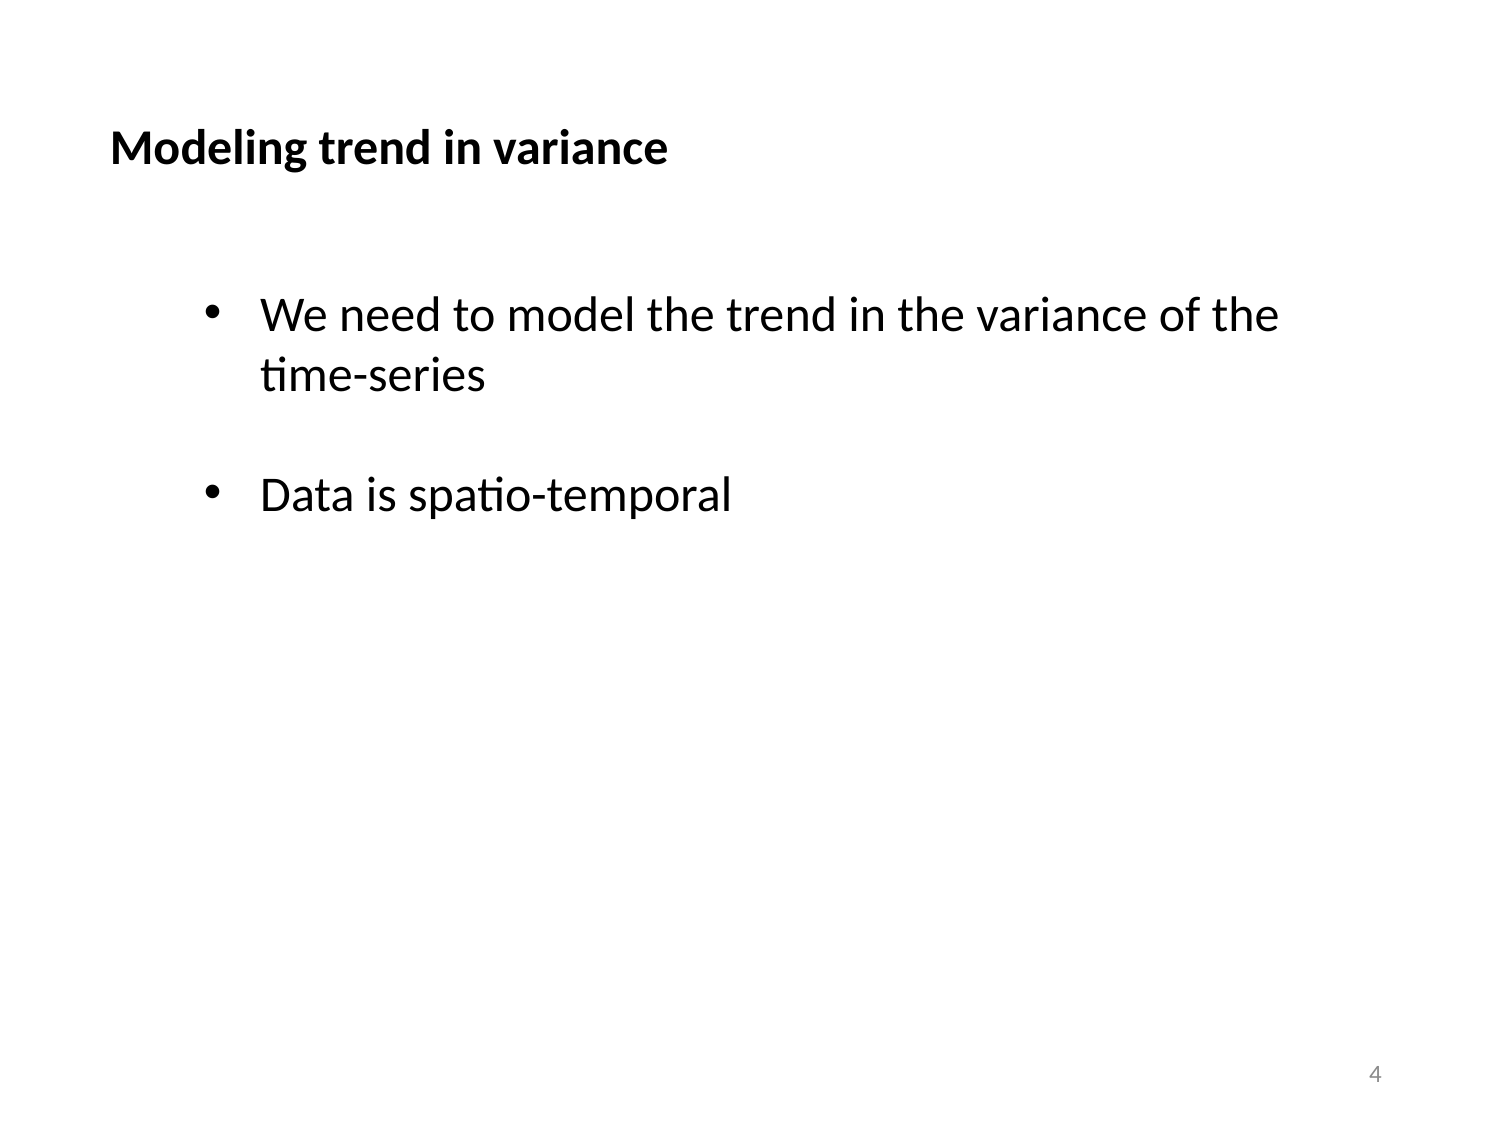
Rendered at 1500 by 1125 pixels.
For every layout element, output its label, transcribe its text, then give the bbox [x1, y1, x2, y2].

text_box We need to model the trend in the variance of the time-series Data is spatio-temporal [105, 274, 1297, 530]
slide_number <number> [1059, 1042, 1397, 1103]
text_box Modeling trend in variance [94, 119, 841, 235]
